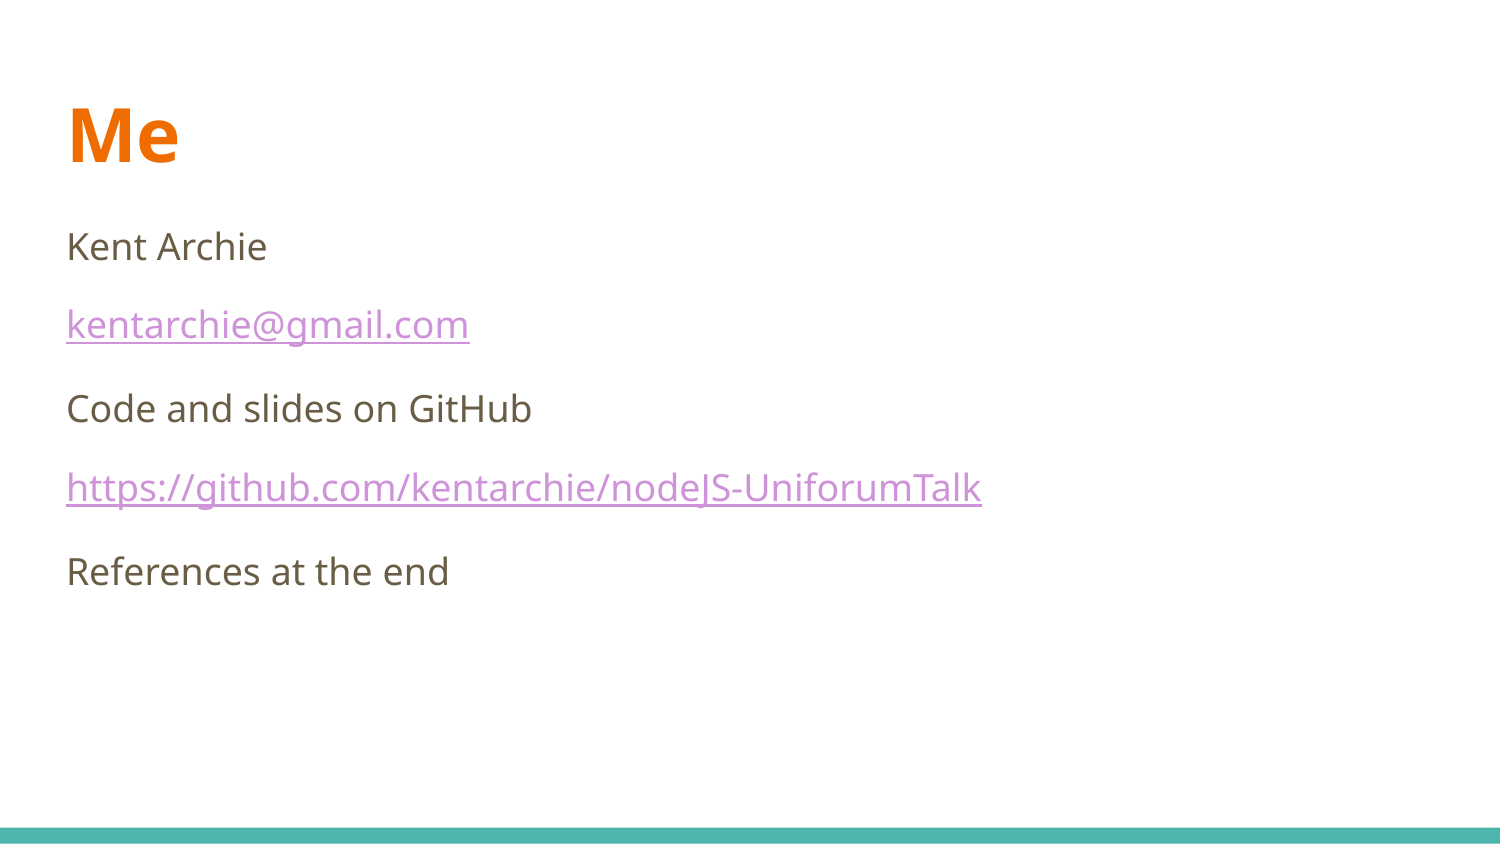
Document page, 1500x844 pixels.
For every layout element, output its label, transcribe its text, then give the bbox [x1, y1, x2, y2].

list Kent Archie kentarchie@gmail.com Code and slides on GitHub https://github.com/kentarchie/nodeJS-UniforumTalk References at the end [51, 207, 1449, 750]
title Me [51, 72, 1449, 189]
